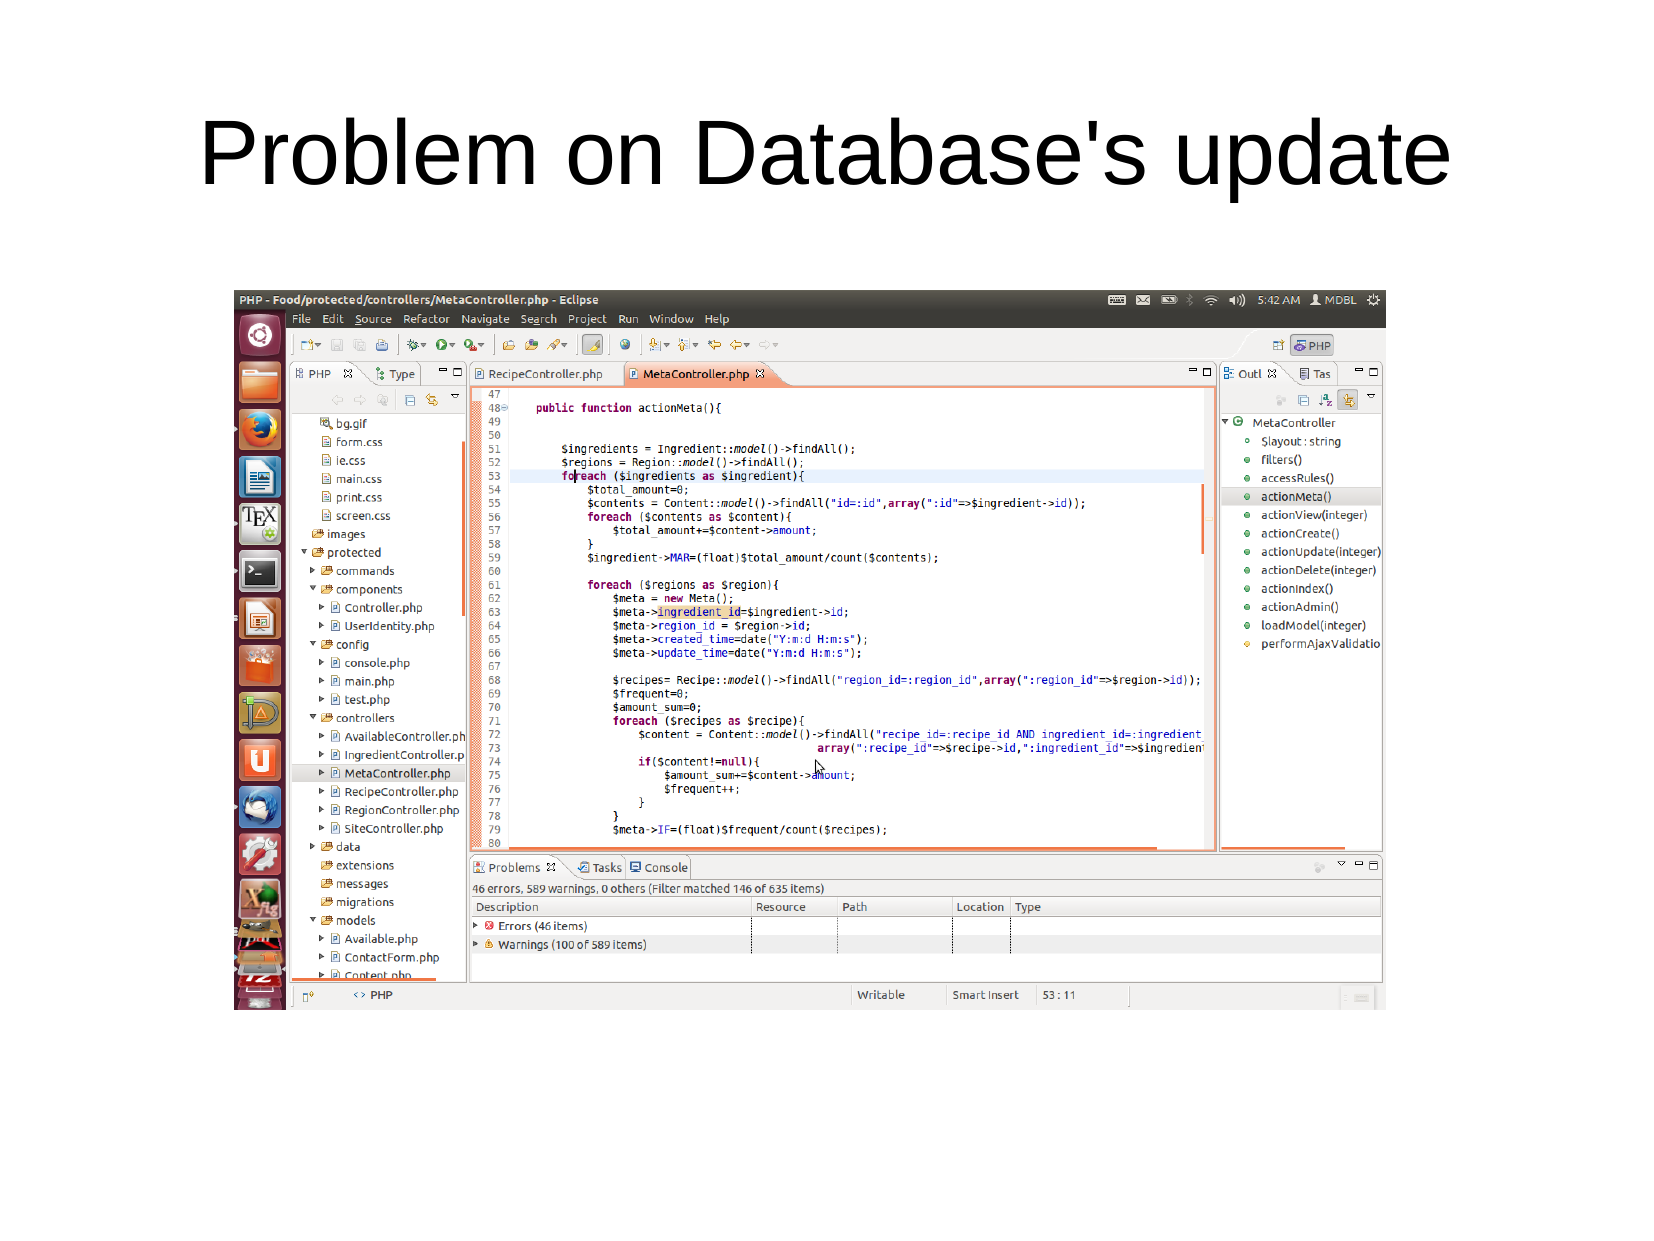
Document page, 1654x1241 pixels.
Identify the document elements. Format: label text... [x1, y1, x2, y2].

title Problem on Database's update [82, 49, 1571, 257]
picture [234, 290, 1386, 1010]
